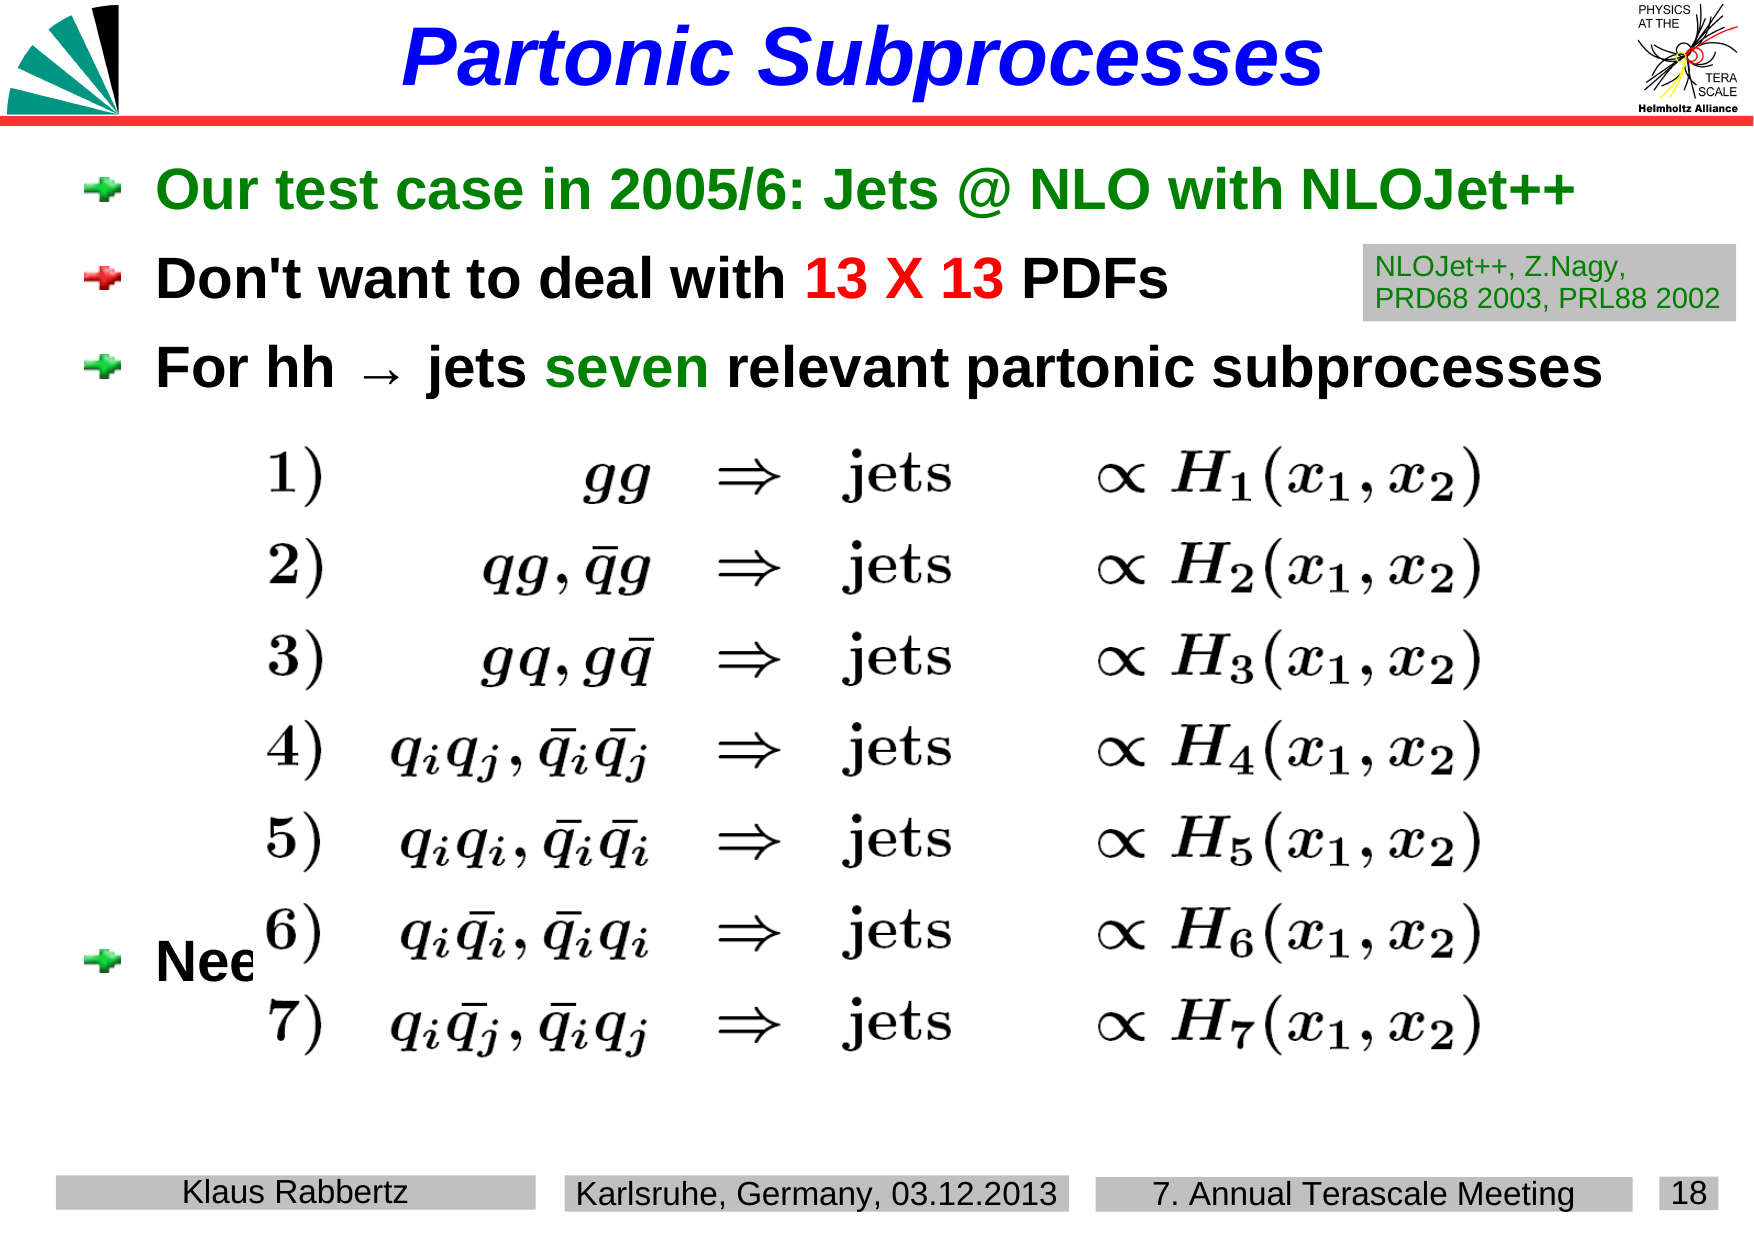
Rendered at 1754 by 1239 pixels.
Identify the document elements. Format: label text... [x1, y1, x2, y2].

picture [1631, 1, 1745, 115]
title Partonic Subprocesses [123, 0, 1606, 114]
picture [253, 432, 1495, 1078]
picture [7, 5, 119, 116]
list Our test case in 2005/6: Jets @ NLO with NLOJet++ Don't want to deal with 13 X 13 PDFs For hh → jets seven relevant partonic subprocesses Need only seven linear combinations Hi of PDFs [25, 157, 1728, 1172]
text_box NLOJet++, Z.Nagy, PRD68 2003, PRL88 2002 [1362, 243, 1737, 322]
